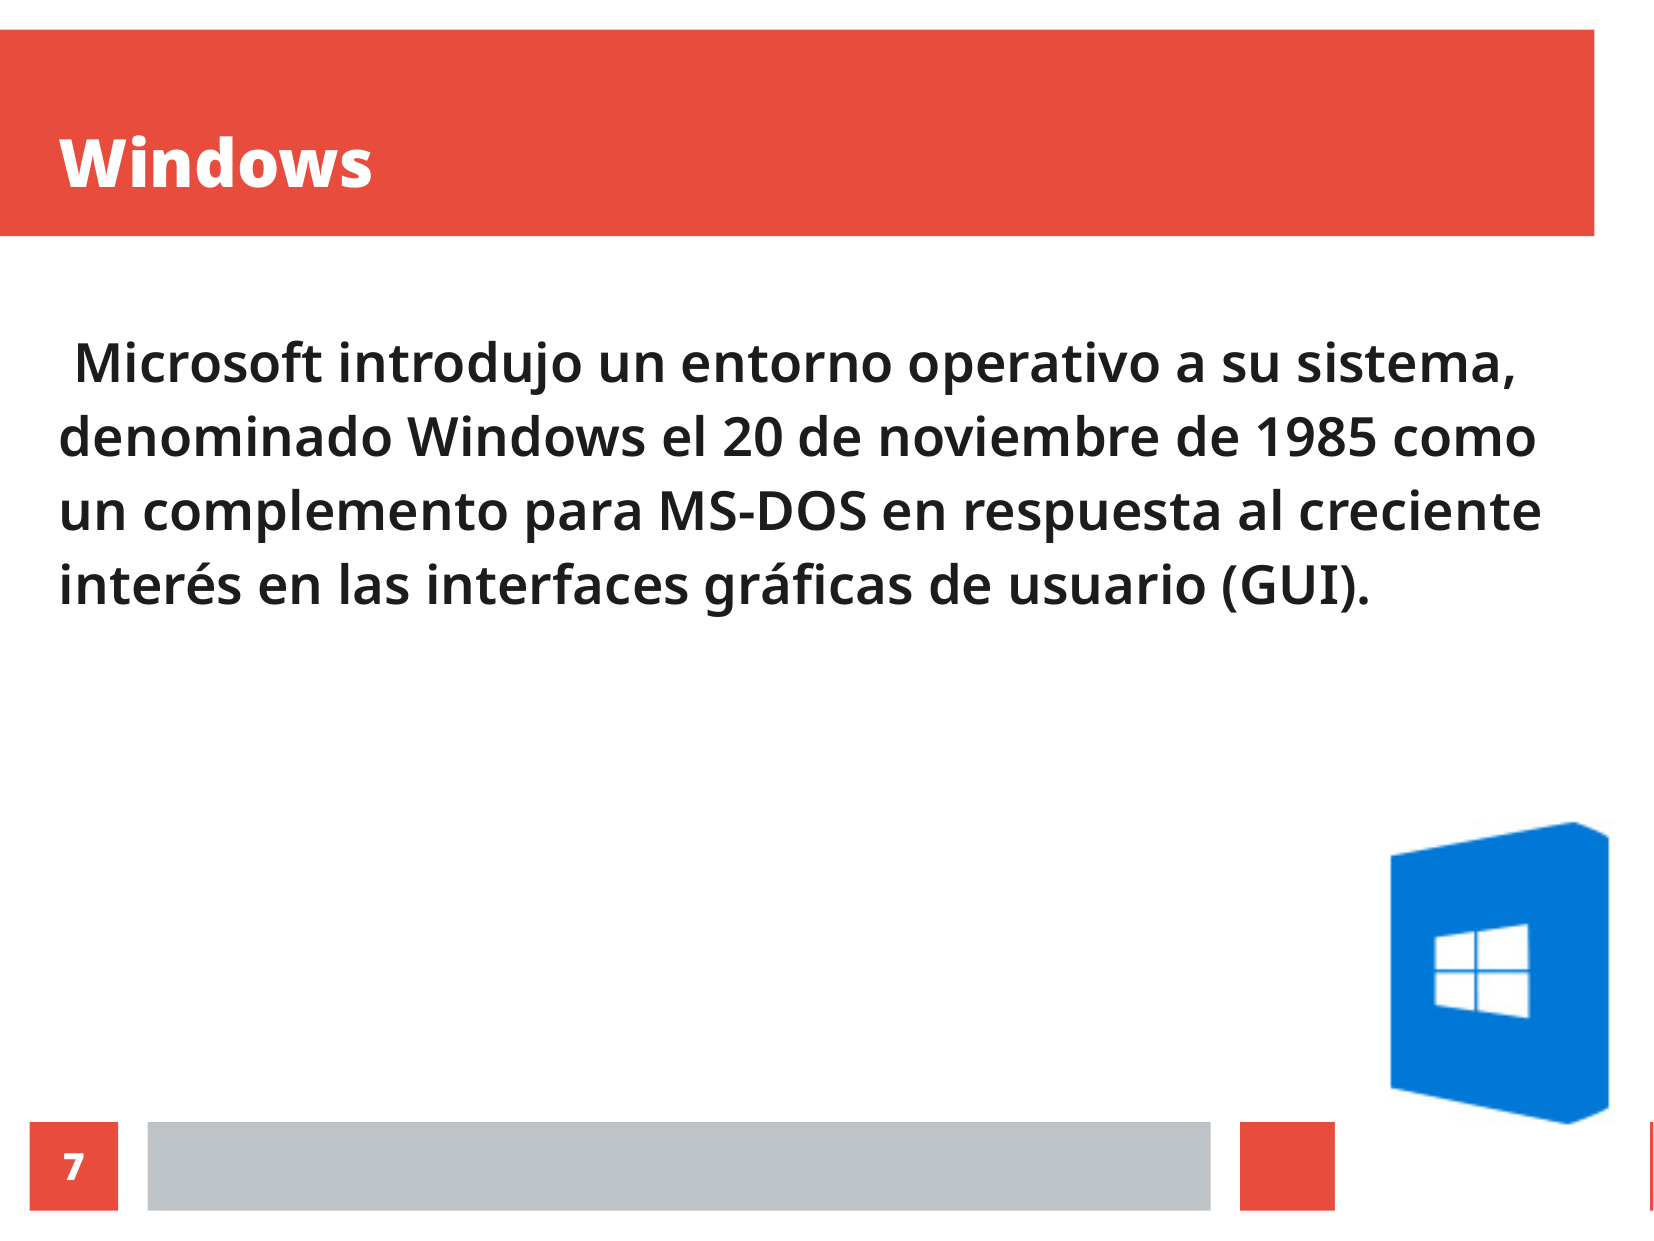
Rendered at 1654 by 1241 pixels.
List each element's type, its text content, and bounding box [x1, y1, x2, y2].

picture [1334, 720, 1650, 1229]
list Microsoft introdujo un entorno operativo a su sistema, denominado Windows el 20 de noviembre de 1985 como un complemento para MS-DOS en respuesta al creciente interés en las interfaces gráficas de usuario (GUI). [59, 324, 1565, 1093]
title Windows [59, 59, 1595, 207]
